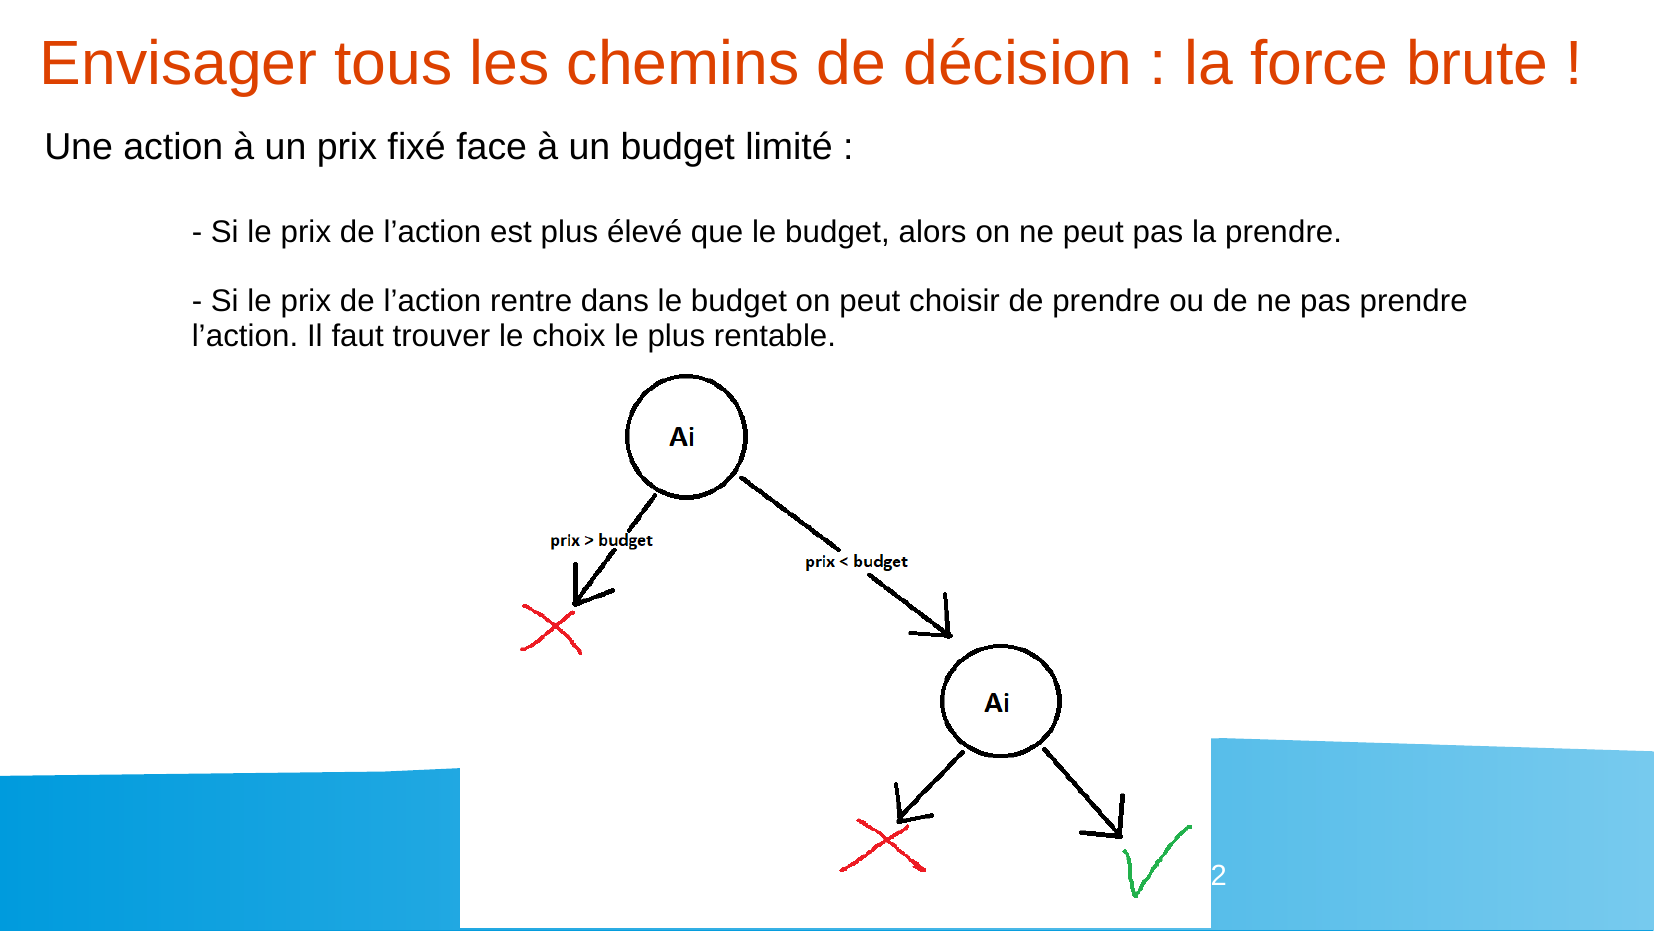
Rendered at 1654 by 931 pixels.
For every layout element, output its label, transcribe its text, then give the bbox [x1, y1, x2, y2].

picture [460, 354, 1211, 928]
text_box Une action à un prix fixé face à un budget limité : [29, 118, 1004, 217]
text_box - Si le prix de l’action est plus élevé que le budget, alors on ne peut pas la prendre. - Si le prix de l’action rentre dans le budget on peut choisir de prendre ou de ne pas prendre l’action. Il faut trouver le choix le plus rentable. [177, 206, 1543, 367]
title Envisager tous les chemins de décision : la force brute ! [0, 0, 1625, 148]
